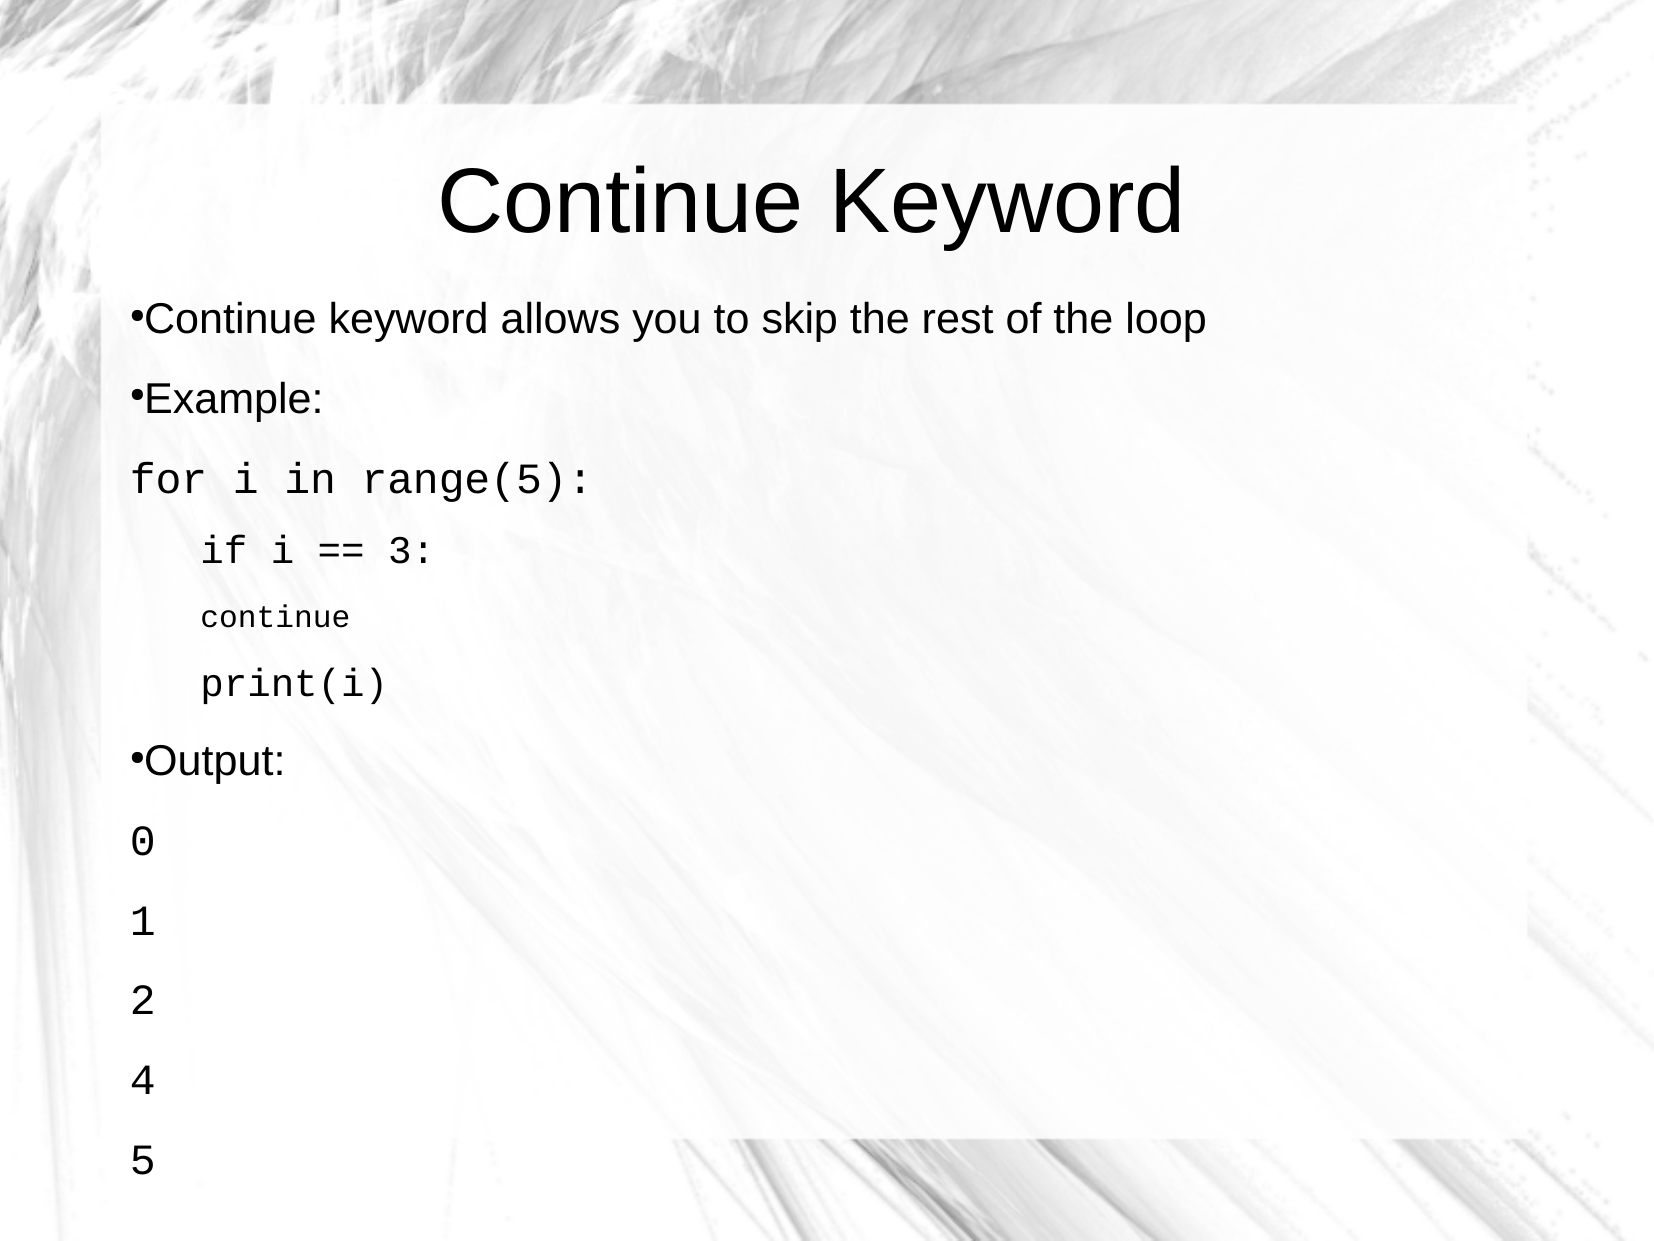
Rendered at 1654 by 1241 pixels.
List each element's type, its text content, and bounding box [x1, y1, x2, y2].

list Continue keyword allows you to skip the rest of the loop Example: for i in range(5): if i == 3: continue print(i) Output: 0 1 2 4 5 [129, 290, 1583, 1192]
title Continue Keyword [118, 112, 1506, 281]
